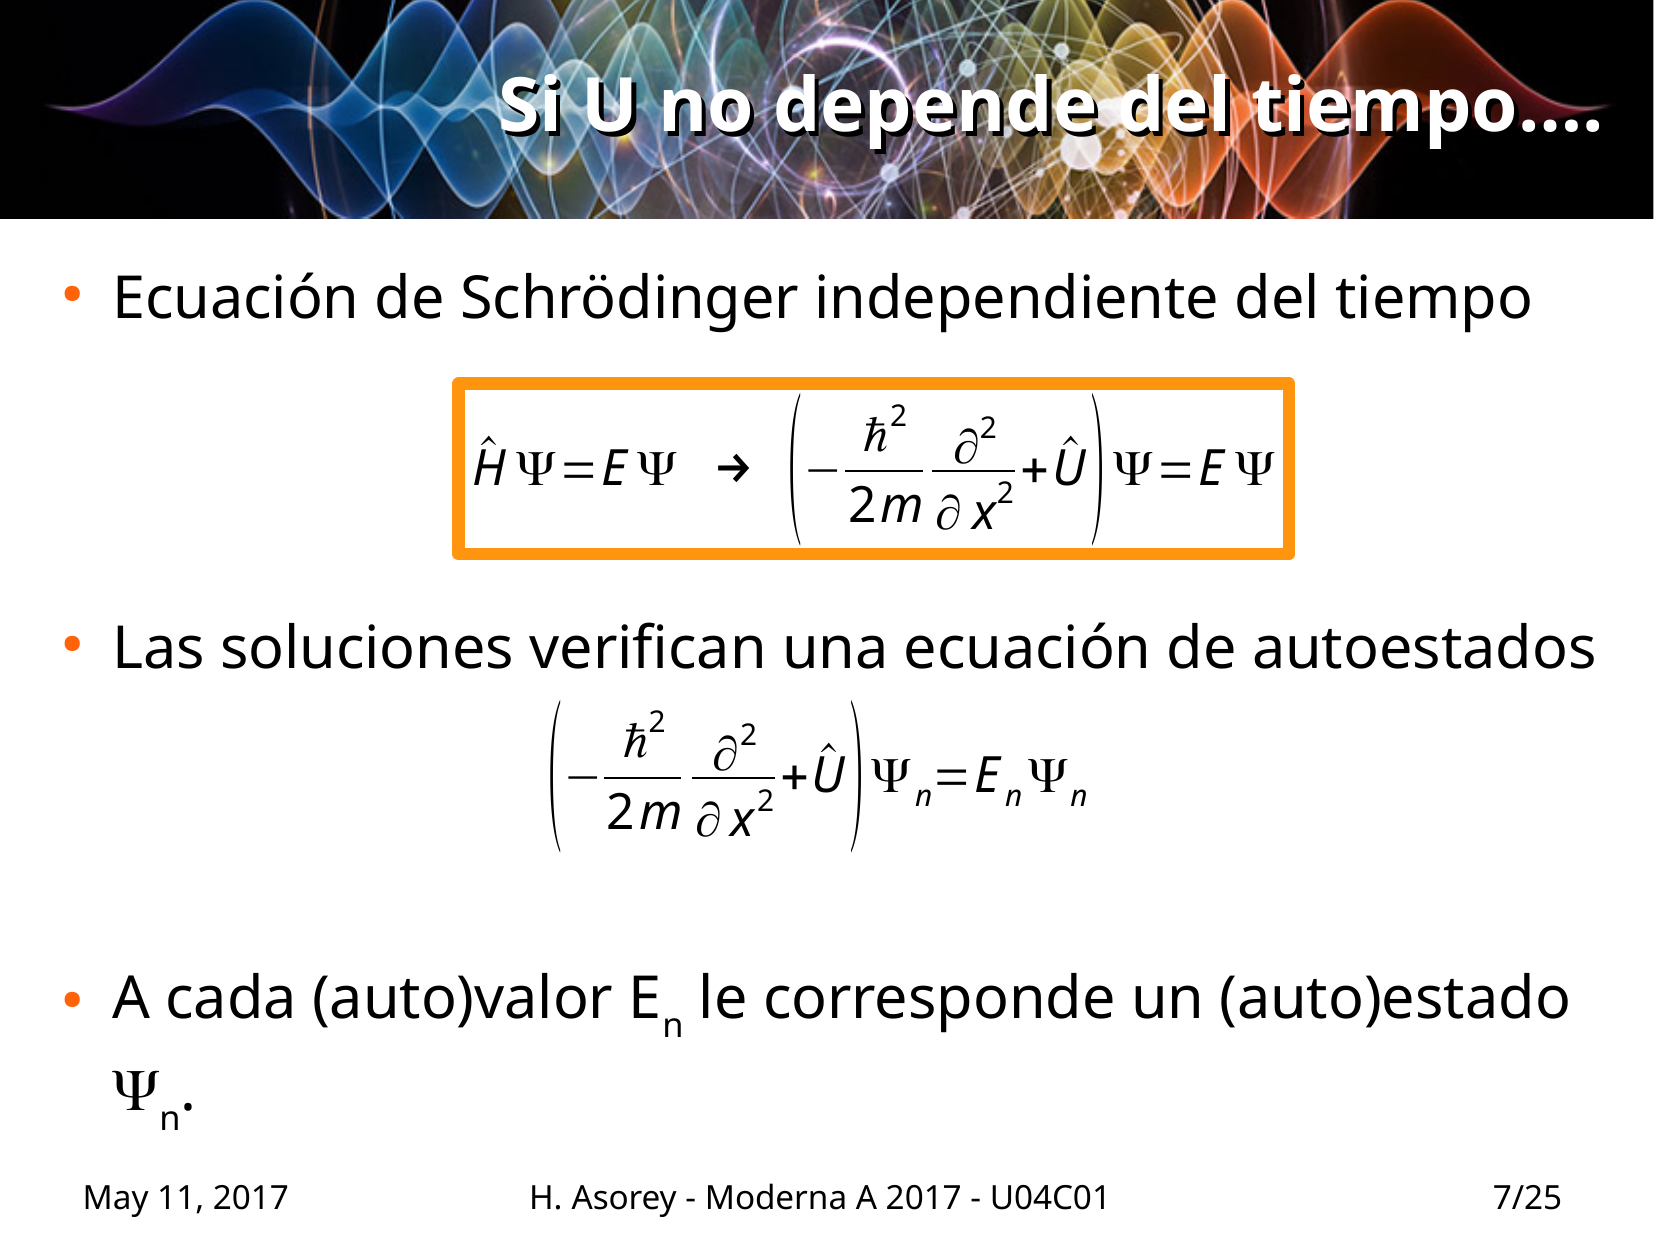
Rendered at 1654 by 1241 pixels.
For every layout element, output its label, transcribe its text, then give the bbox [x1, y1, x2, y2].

picture [0, 0, 1654, 219]
title Si U no depende del tiempo…. [45, 15, 1606, 191]
chart [465, 390, 1283, 548]
chart [540, 697, 1093, 856]
list Ecuación de Schrödinger independiente del tiempo Las soluciones verifican una ecuación de autoestados A cada (auto)valor En le corresponde un (auto)estado Yn. [45, 255, 1606, 1156]
